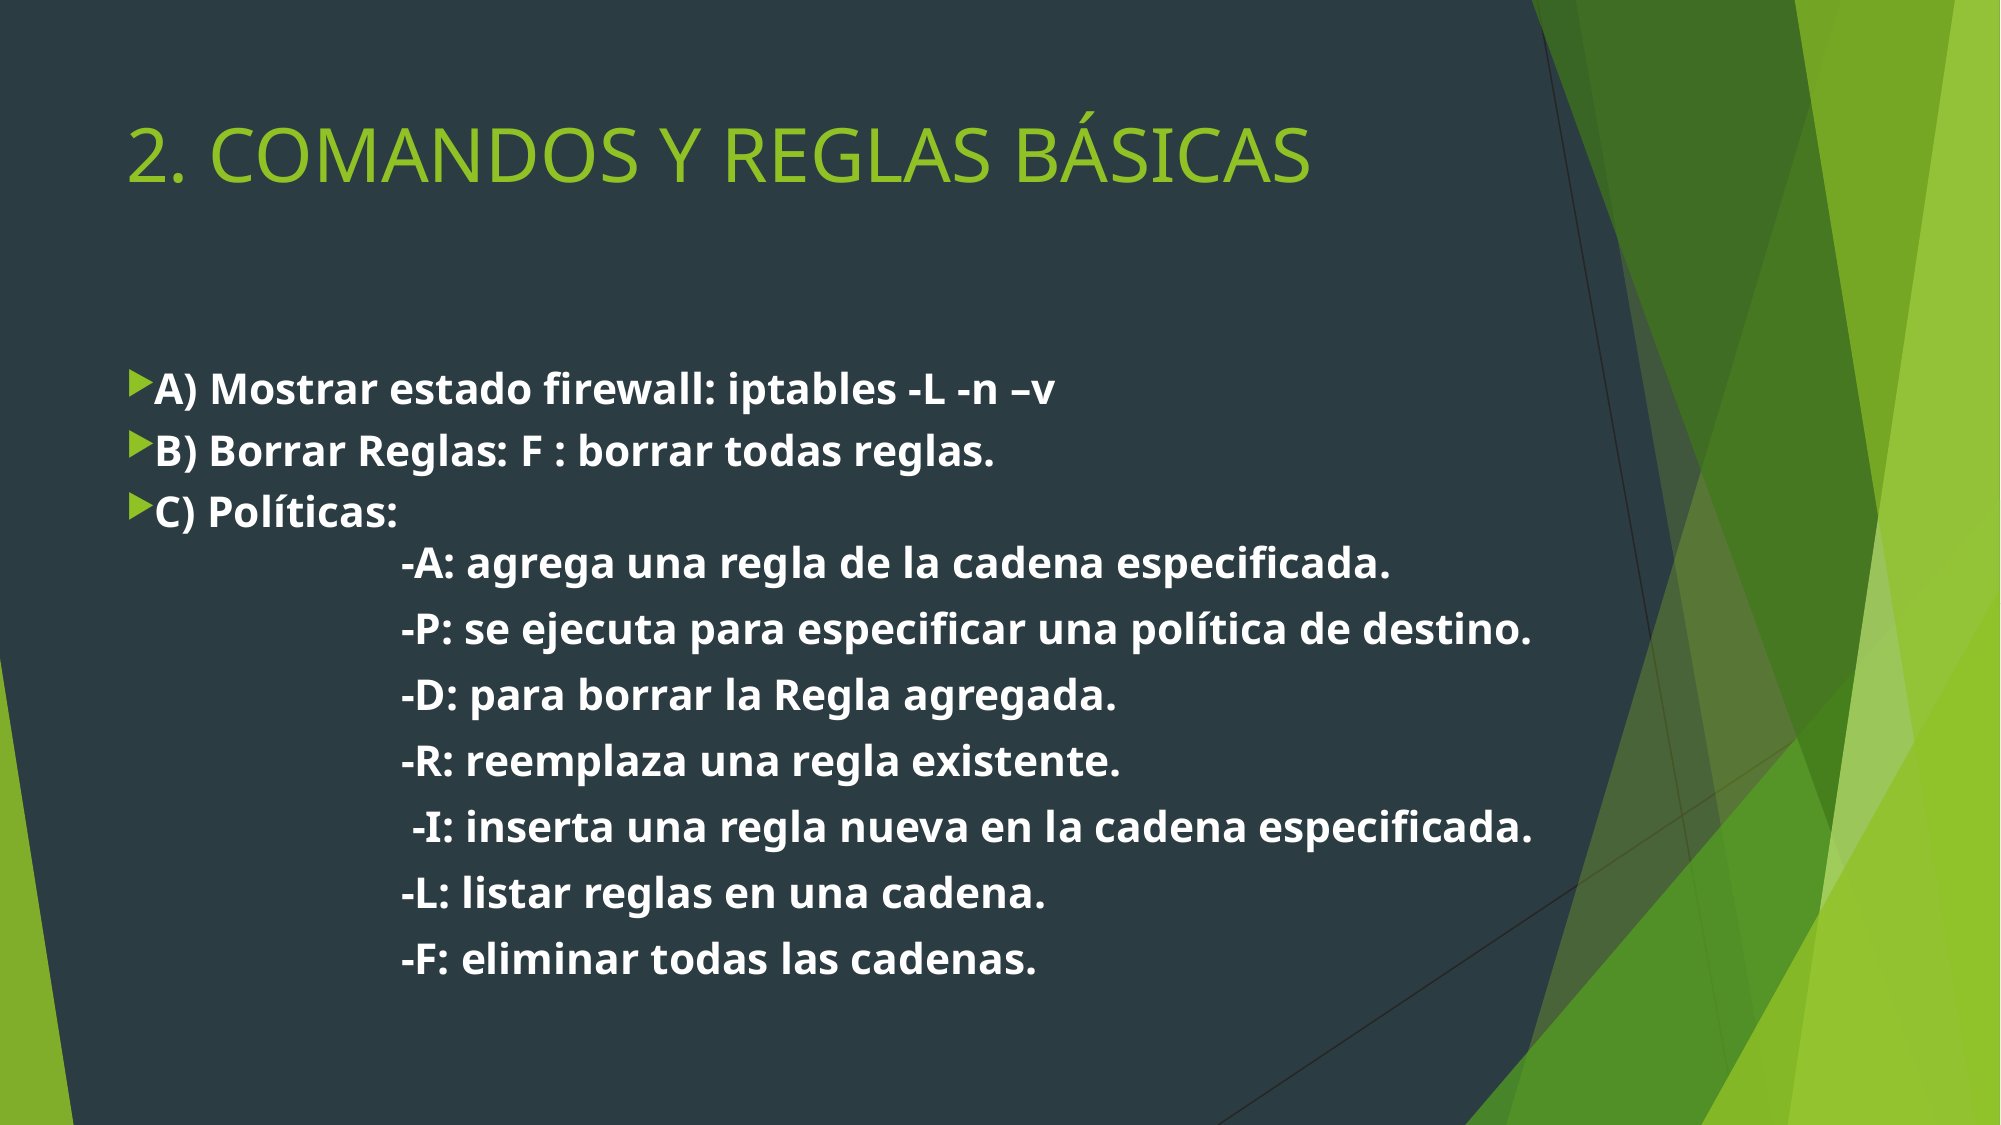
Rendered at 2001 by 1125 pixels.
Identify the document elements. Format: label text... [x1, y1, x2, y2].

title 2. COMANDOS Y REGLAS BÁSICAS [111, 99, 1522, 317]
list A) Mostrar estado firewall: iptables -L -n –v B) Borrar Reglas: F : borrar todas reglas. C) Políticas: -A: agrega una regla de la cadena especificada. -P: se ejecuta para especificar una política de destino. -D: para borrar la Regla agregada. -R: reemplaza una regla existente. -I: inserta una regla nueva en la cadena especificada. -L: listar reglas en una cadena. -F: eliminar todas las cadenas. [111, 354, 1654, 992]
